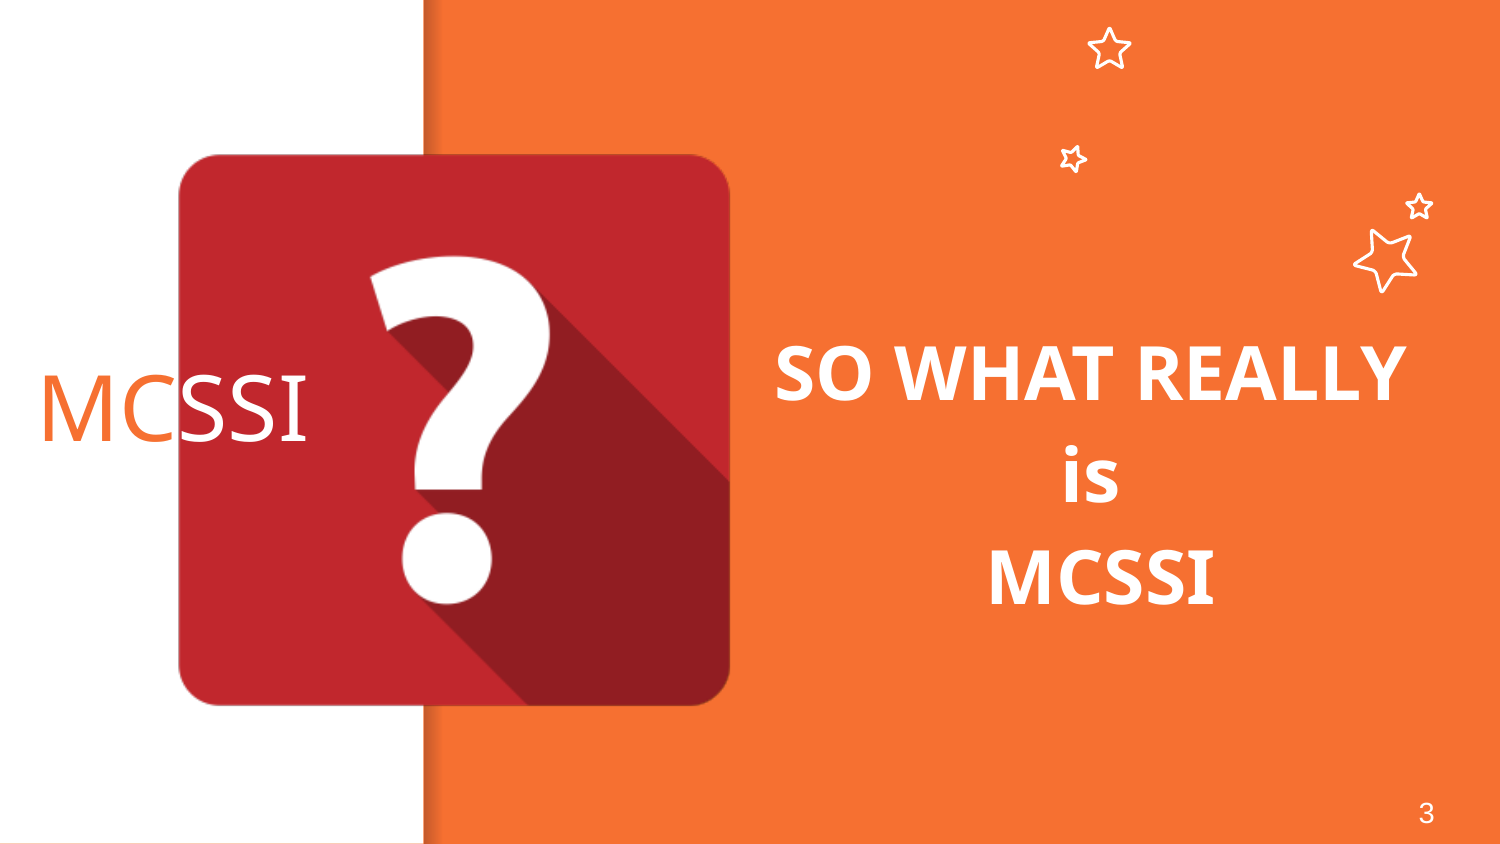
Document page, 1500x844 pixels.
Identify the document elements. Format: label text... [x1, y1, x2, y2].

title MCSSI [21, 354, 357, 475]
slide_number <number> [1403, 779, 1494, 844]
picture [32, 8, 877, 844]
text_box SO WHAT REALLY is MCSSI [718, 312, 1484, 681]
